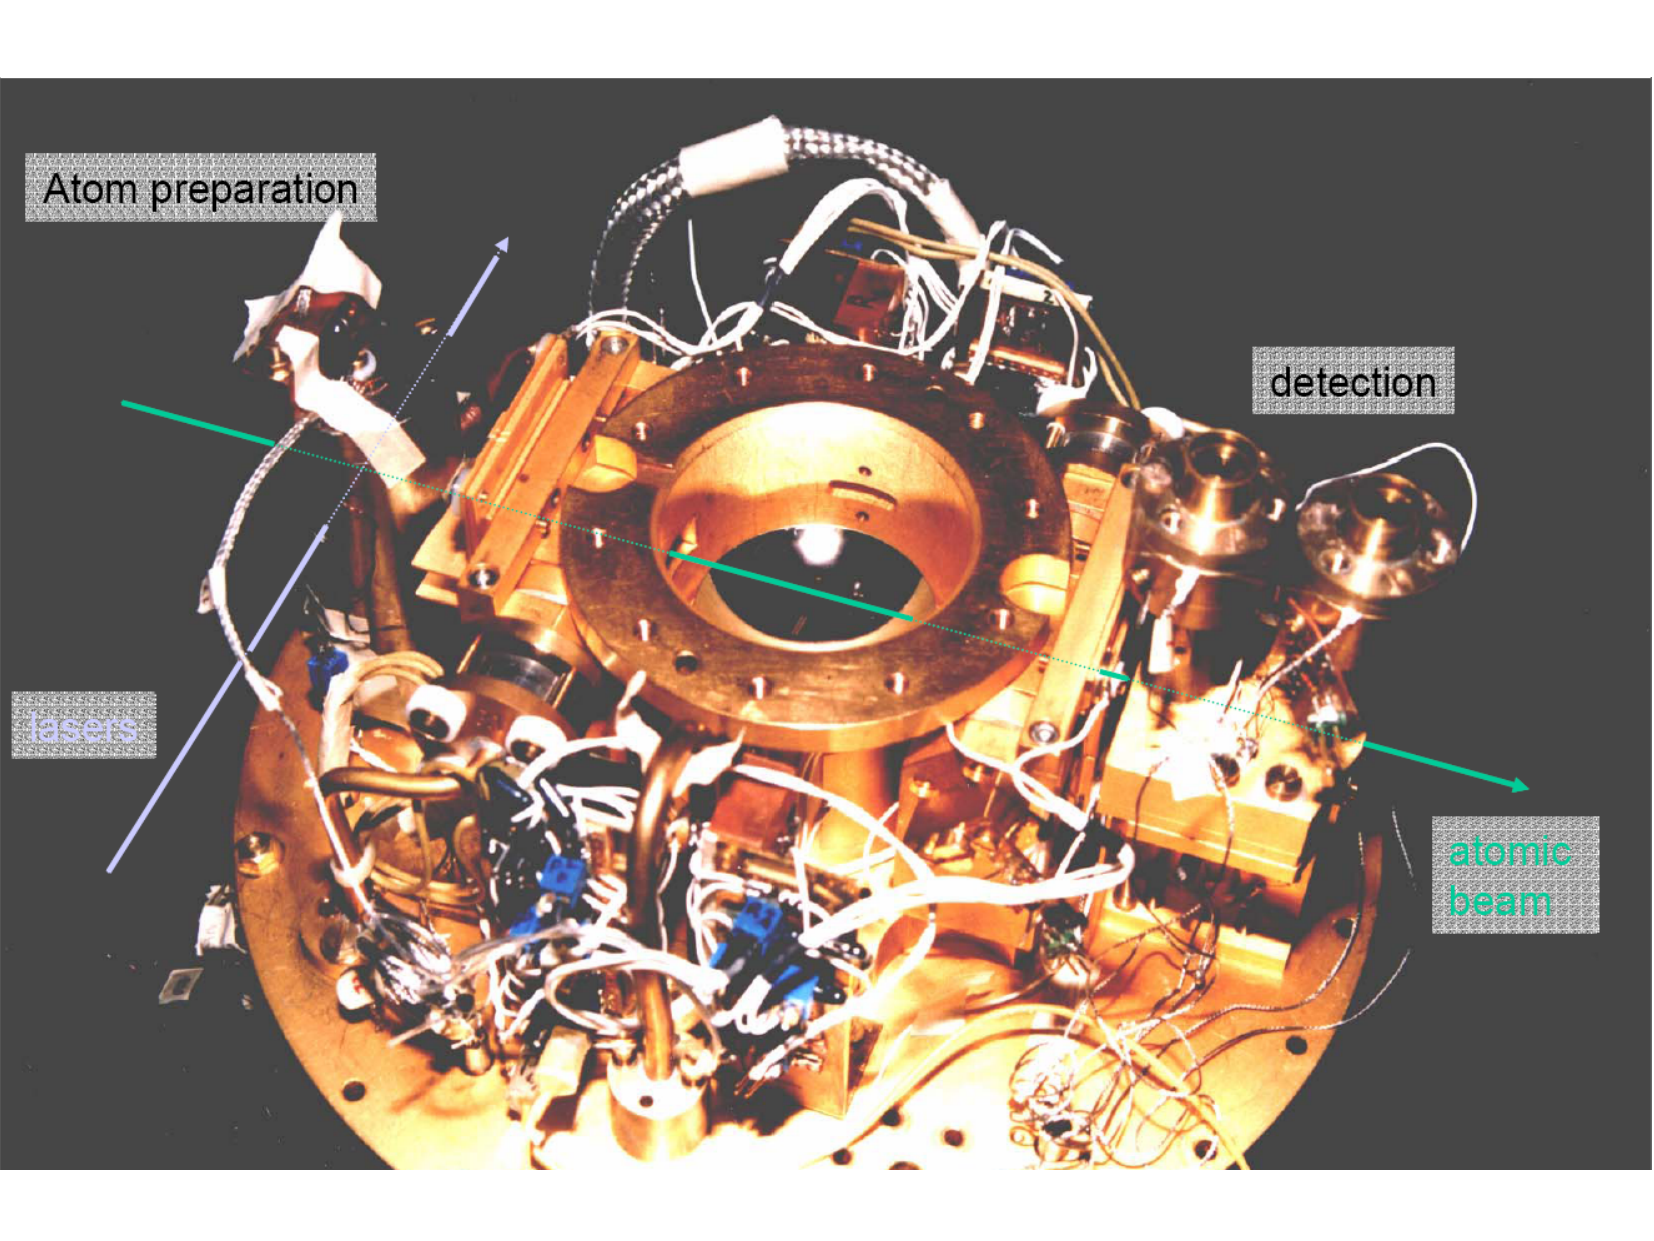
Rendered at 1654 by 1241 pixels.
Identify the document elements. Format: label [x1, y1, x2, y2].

picture [0, 77, 1652, 1170]
